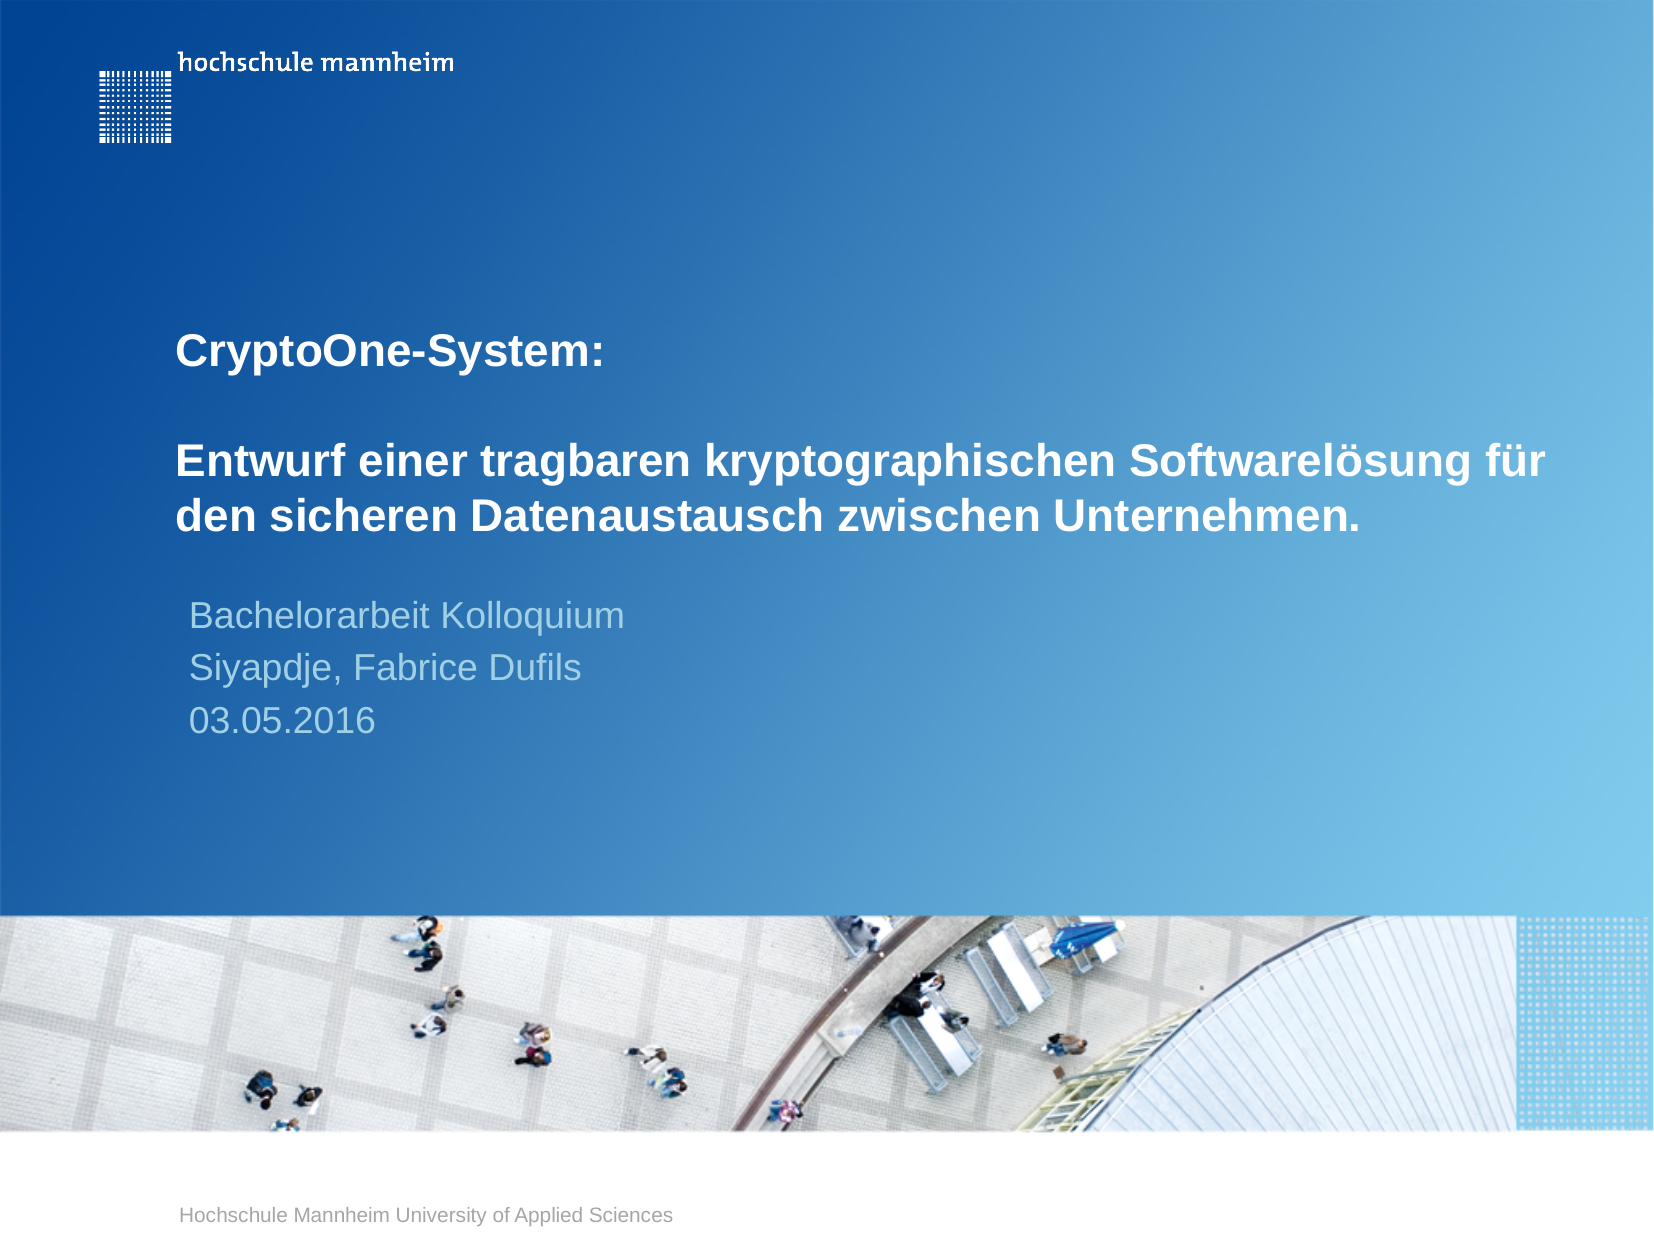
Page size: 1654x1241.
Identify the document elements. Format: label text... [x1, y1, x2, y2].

title CryptoOne-System: Entwurf einer tragbaren kryptographischen Softwarelösung für den sicheren Datenaustausch zwischen Unternehmen. [175, 320, 1569, 464]
subtitle Bachelorarbeit Kolloquium Siyapdje, Fabrice Dufils 03.05.2016 [188, 590, 1569, 751]
picture [0, 0, 1654, 1241]
